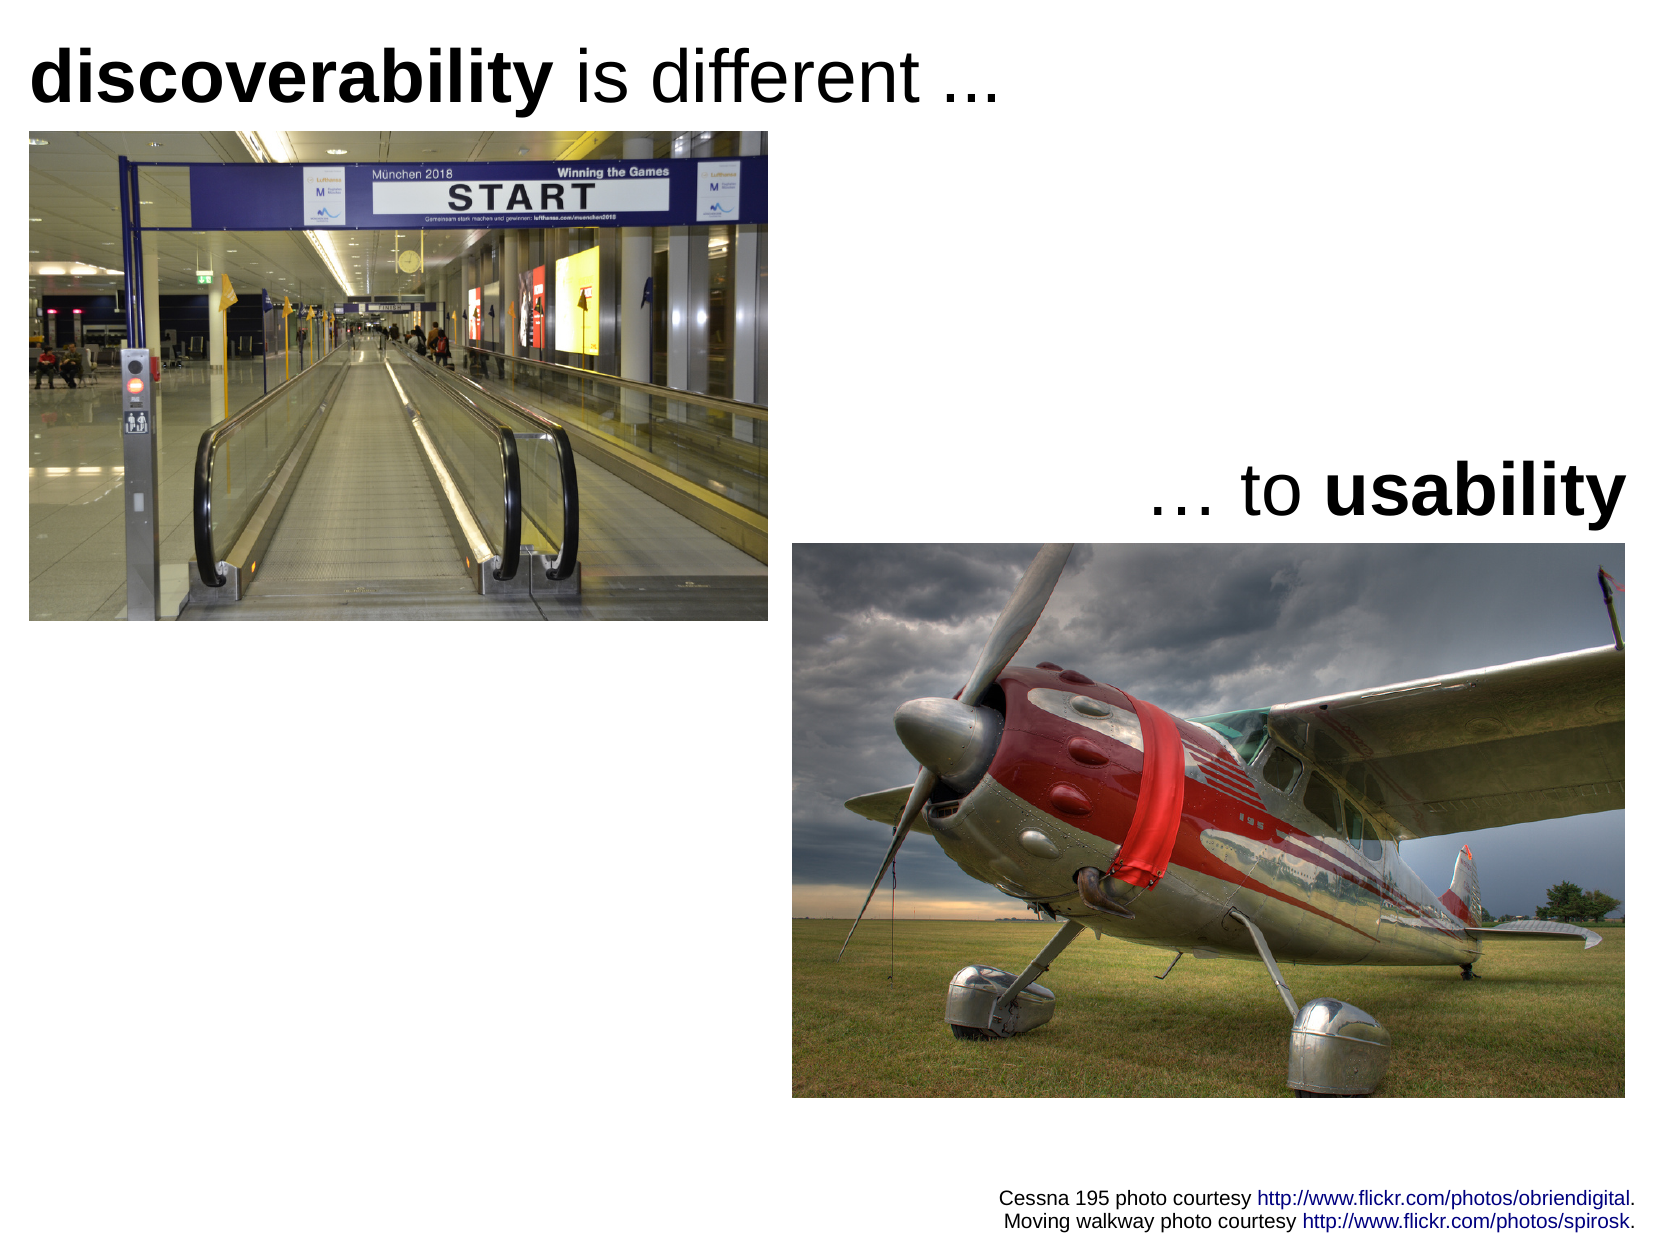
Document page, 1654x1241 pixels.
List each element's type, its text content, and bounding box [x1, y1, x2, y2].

picture [29, 131, 768, 621]
text_box Cessna 195 photo courtesy http://www.flickr.com/photos/obriendigital. Moving walkway photo courtesy http://www.flickr.com/photos/spirosk. [984, 1178, 1654, 1241]
text_box … to usability [1092, 447, 1628, 532]
picture [792, 543, 1625, 1098]
title discoverability is different ... [29, 34, 1577, 119]
